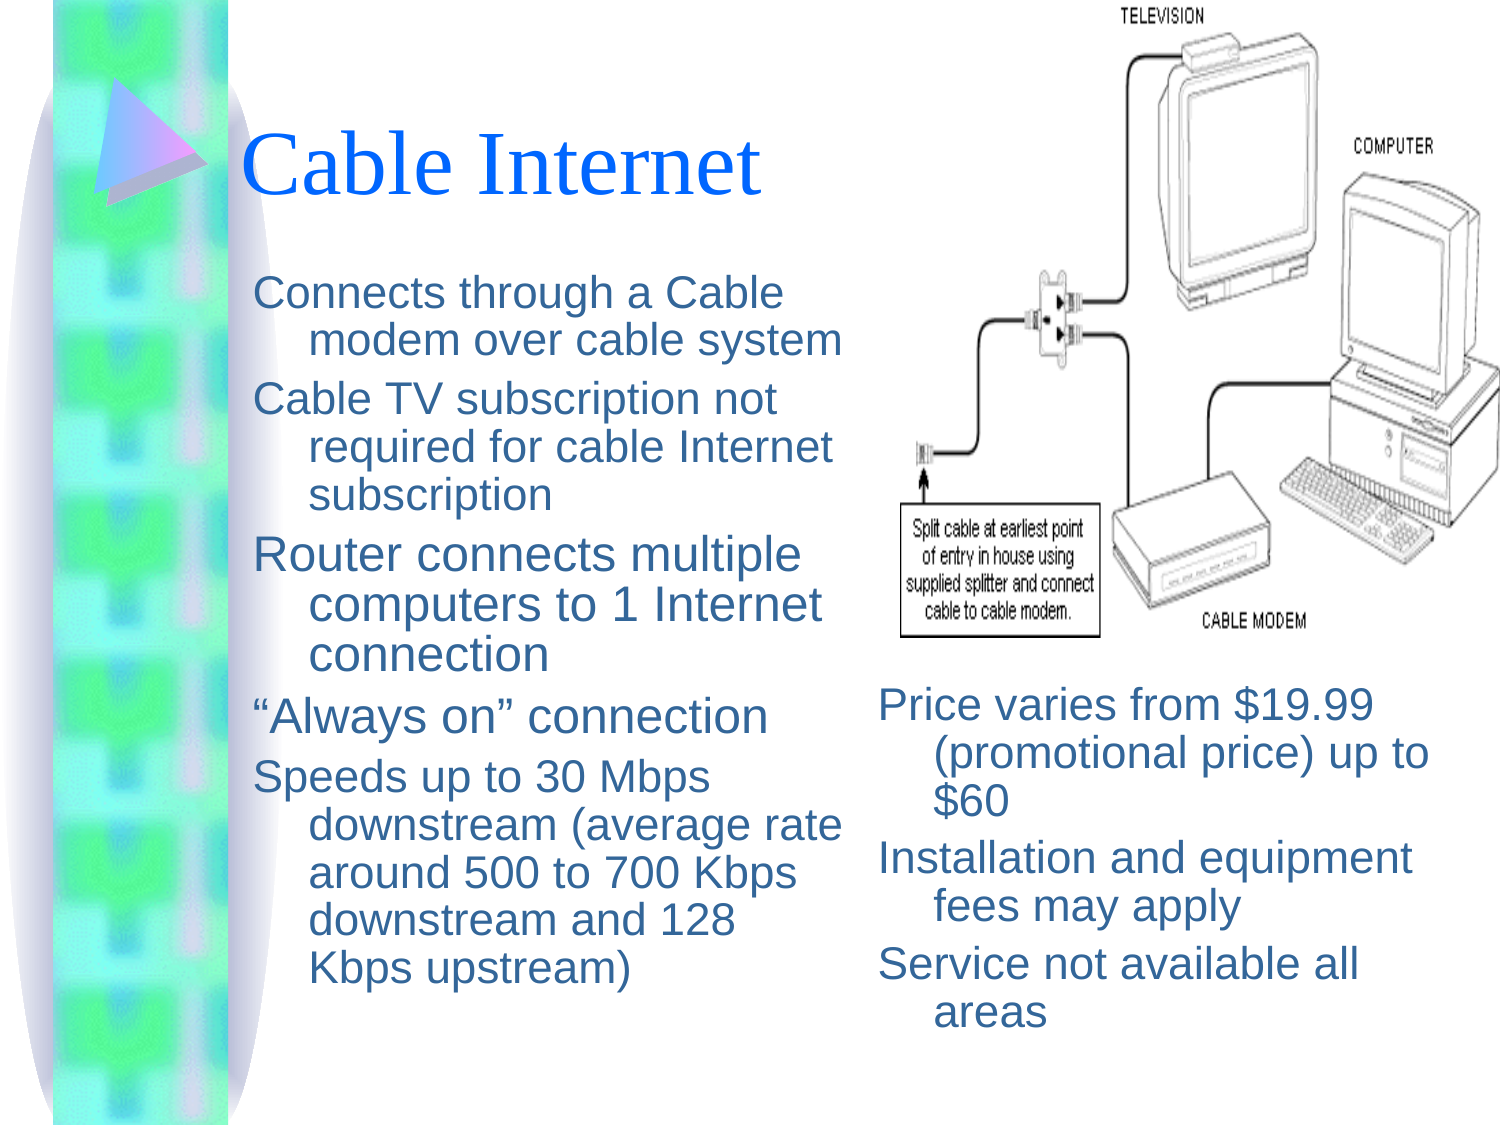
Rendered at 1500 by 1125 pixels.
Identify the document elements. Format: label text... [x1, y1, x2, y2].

picture [900, 0, 1500, 638]
list Price varies from $19.99 (promotional price) up to $60 Installation and equipment fees may apply Service not available all areas [862, 675, 1488, 1125]
picture [53, 0, 229, 1125]
title Cable Internet [225, 75, 900, 223]
list Connects through a Cable modem over cable system Cable TV subscription not required for cable Internet subscription Router connects multiple computers to 1 Internet connection “Always on” connection Speeds up to 30 Mbps downstream (average rate around 500 to 700 Kbps downstream and 128 Kbps upstream) [237, 262, 863, 1125]
